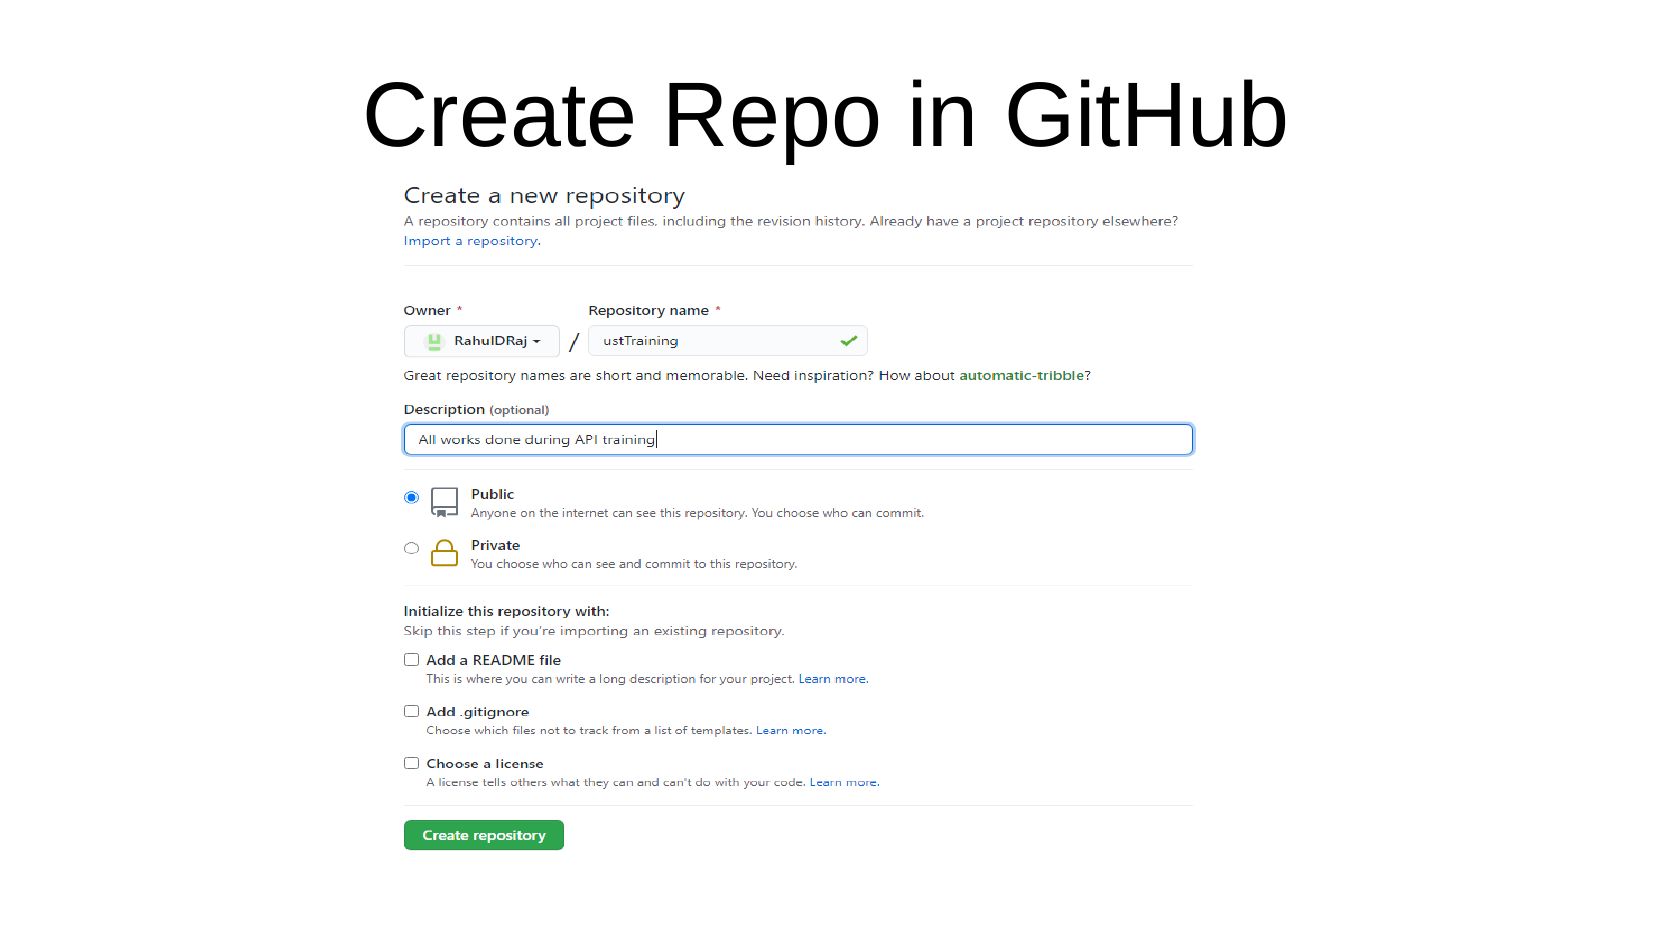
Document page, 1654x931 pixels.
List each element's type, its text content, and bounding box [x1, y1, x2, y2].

title Create Repo in GitHub [82, 37, 1571, 193]
picture [324, 177, 1300, 879]
